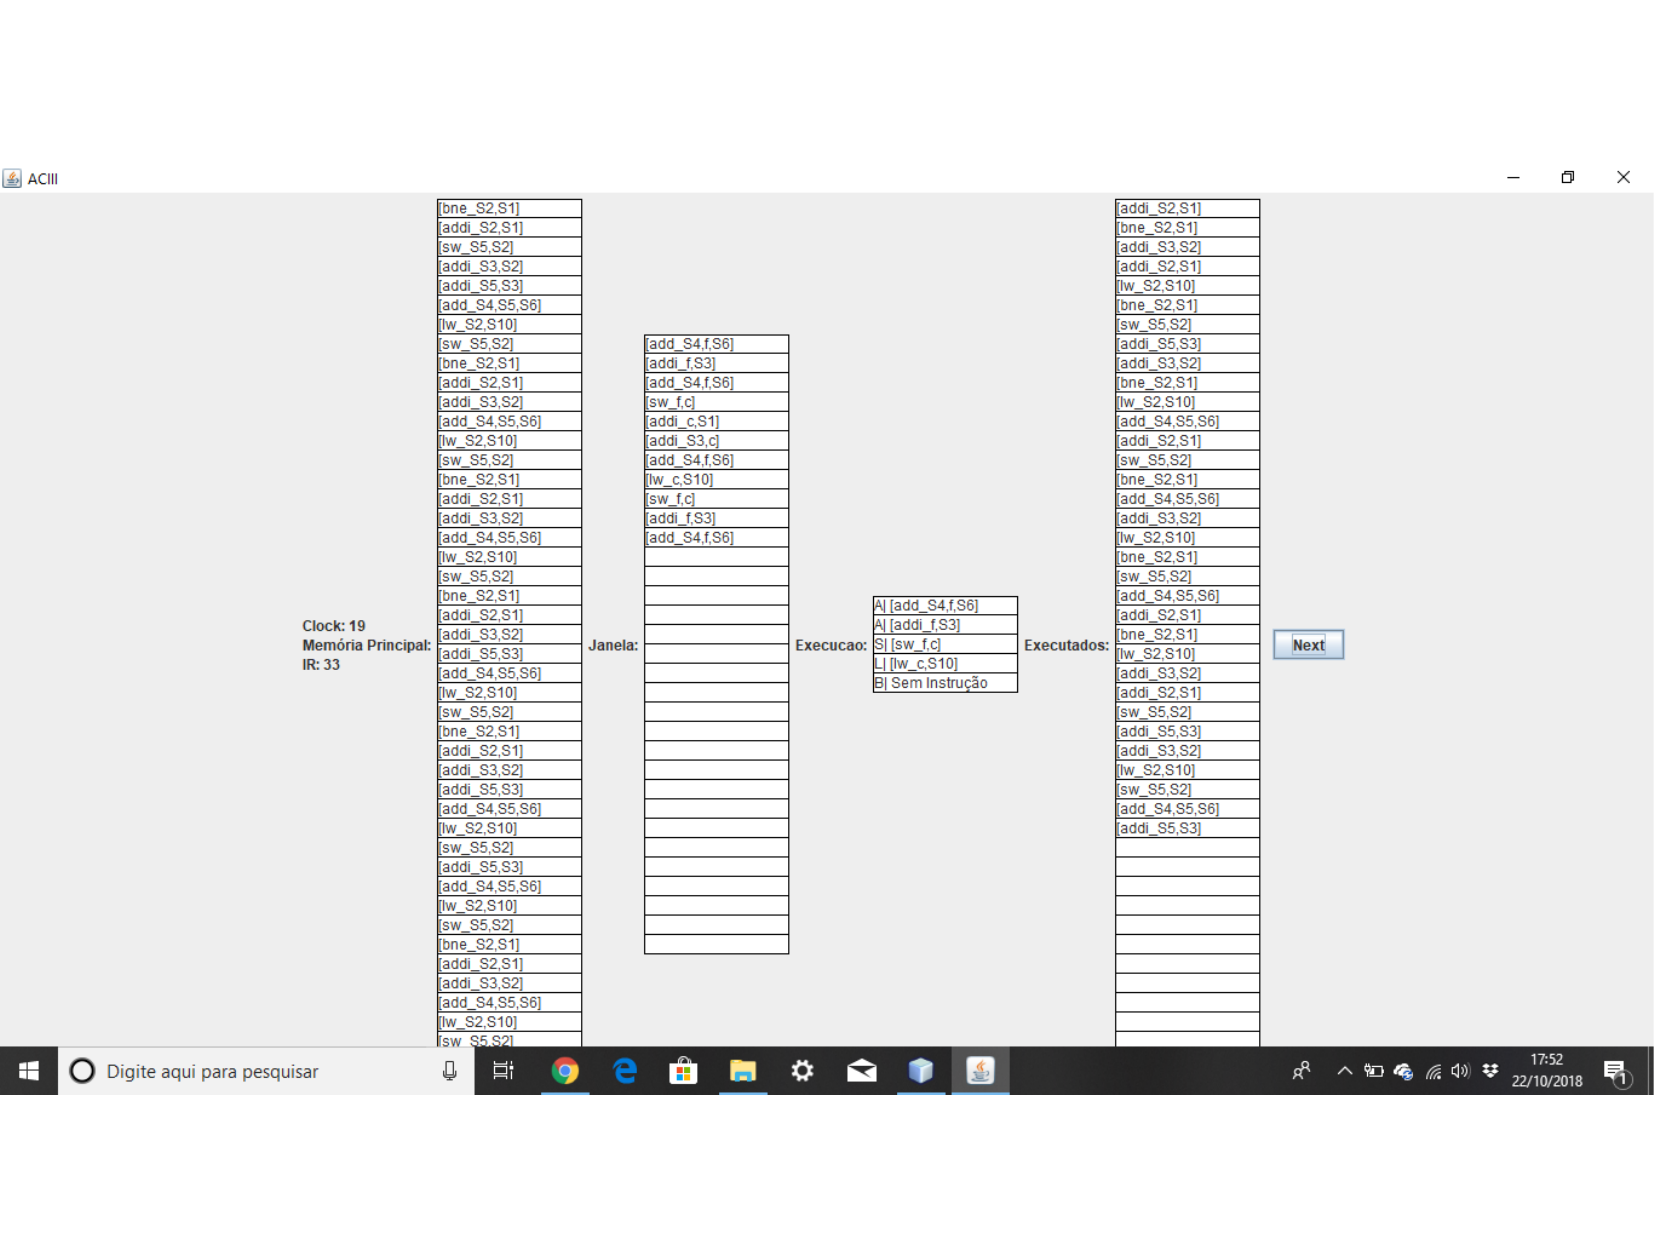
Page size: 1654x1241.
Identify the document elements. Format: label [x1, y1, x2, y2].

picture [0, 165, 1654, 1096]
